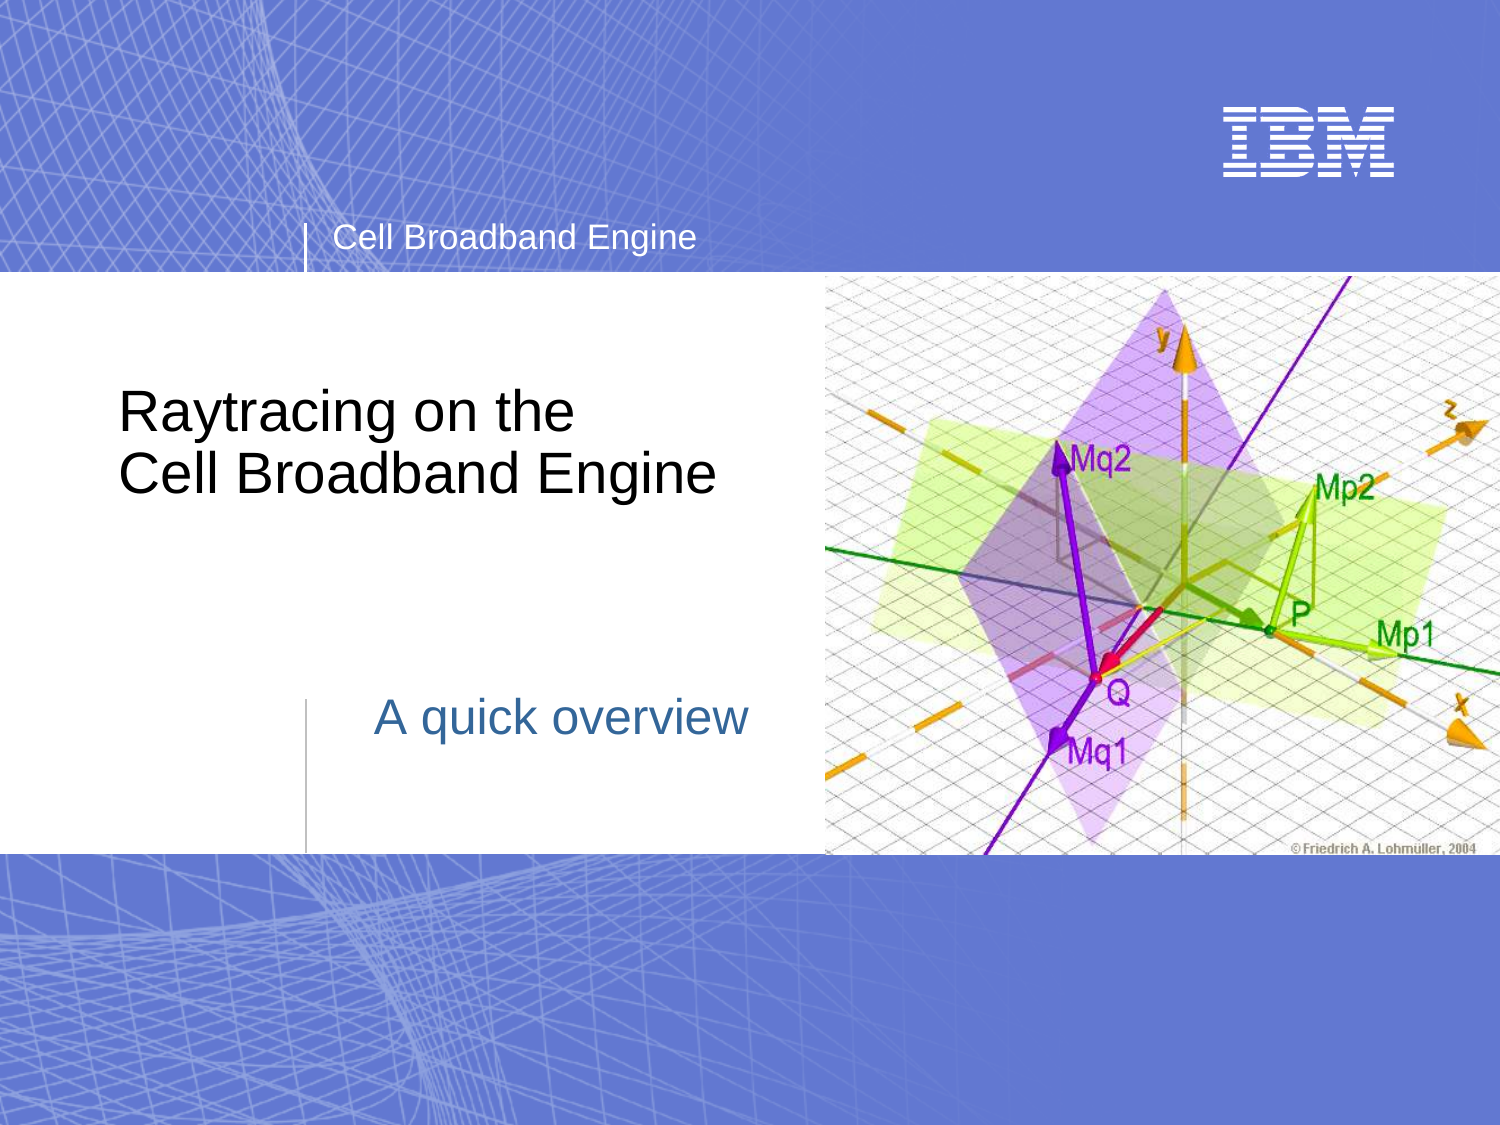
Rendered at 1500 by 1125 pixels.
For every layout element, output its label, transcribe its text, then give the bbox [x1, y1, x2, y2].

picture [1223, 107, 1396, 177]
picture [825, 276, 1500, 855]
subtitle A quick overview [319, 677, 1370, 905]
title Raytracing on the Cell Broadband Engine [103, 373, 825, 615]
